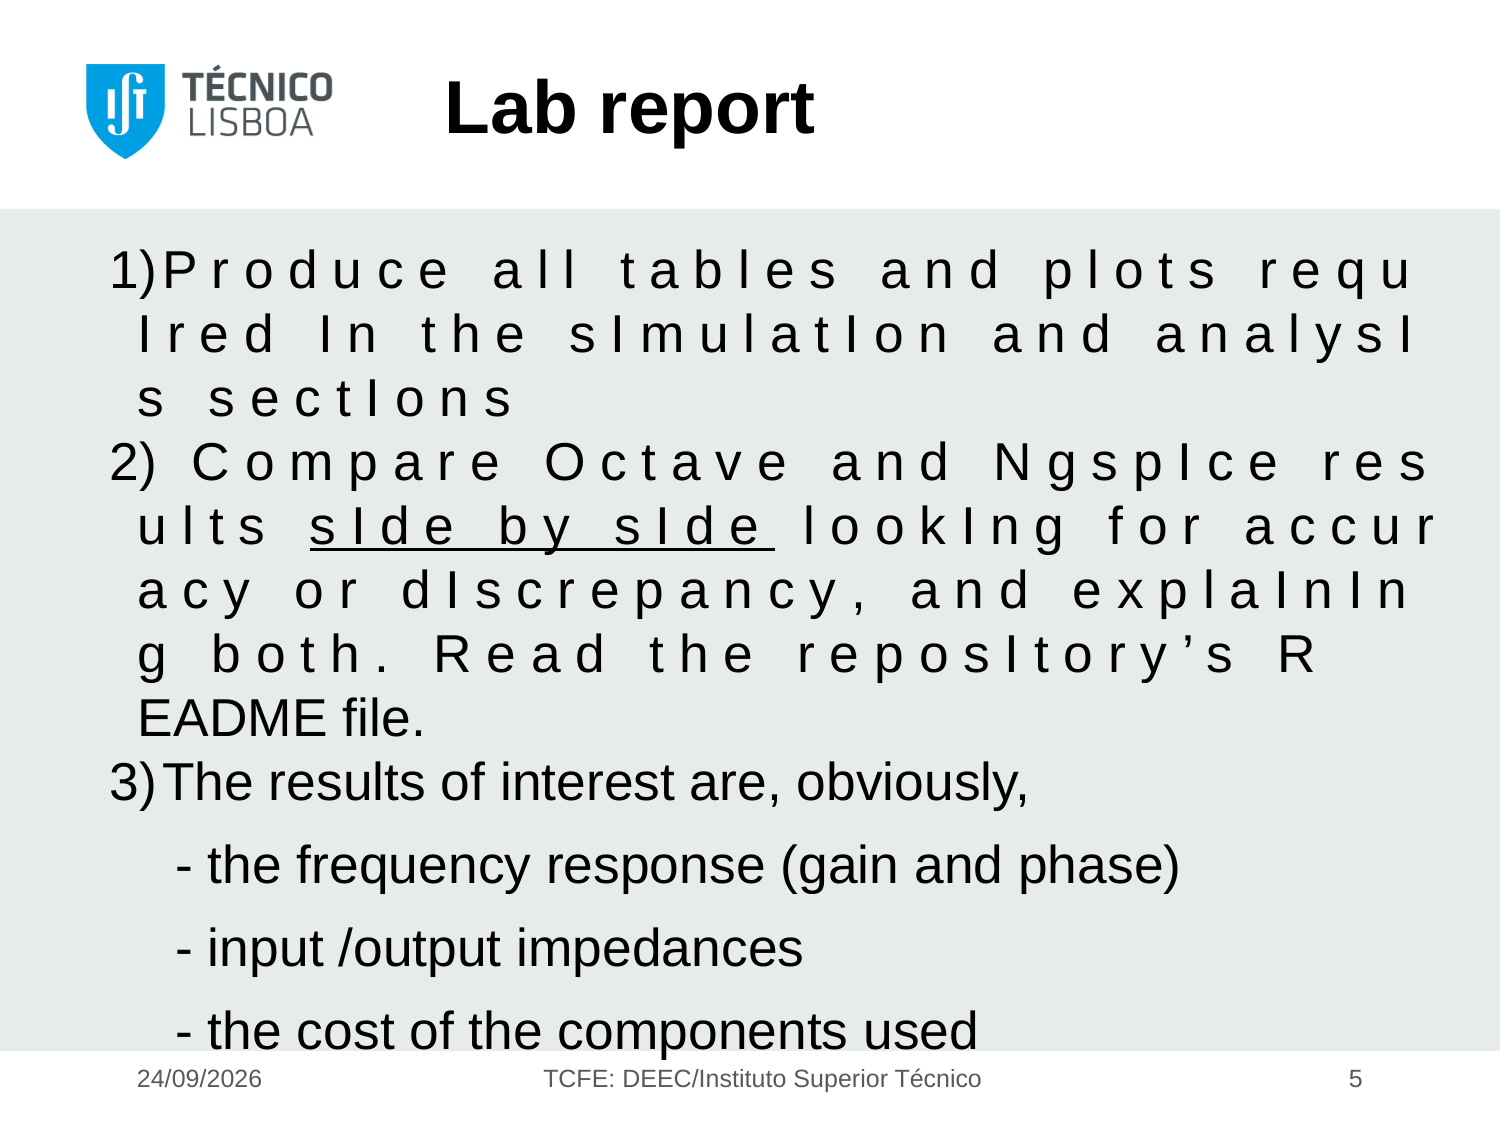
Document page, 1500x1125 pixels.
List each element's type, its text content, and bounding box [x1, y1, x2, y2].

picture [0, 0, 1500, 1125]
list P r o d u c e a l l t a b l e s a n d p l o t s r e q u I r e d I n t h e s I m u l a t I o n a n d a n a l y s I s s e c t I o n s C o m p a r e O c t a v e a n d N g s p I c e r e s u l t s s I d e b y s I d e l o o k I n g f o r a c c u r a c y o r d I s c r e p a n c y , a n d e x p l a I n I n g b o t h . R e a d t h e r e p o s I t o r y ’ s R EADME file. The results of interest are, obviously, - the frequency response (gain and phase) - input /output impedances - the cost of the components used [94, 227, 1455, 1072]
title Lab report [430, 32, 1461, 176]
